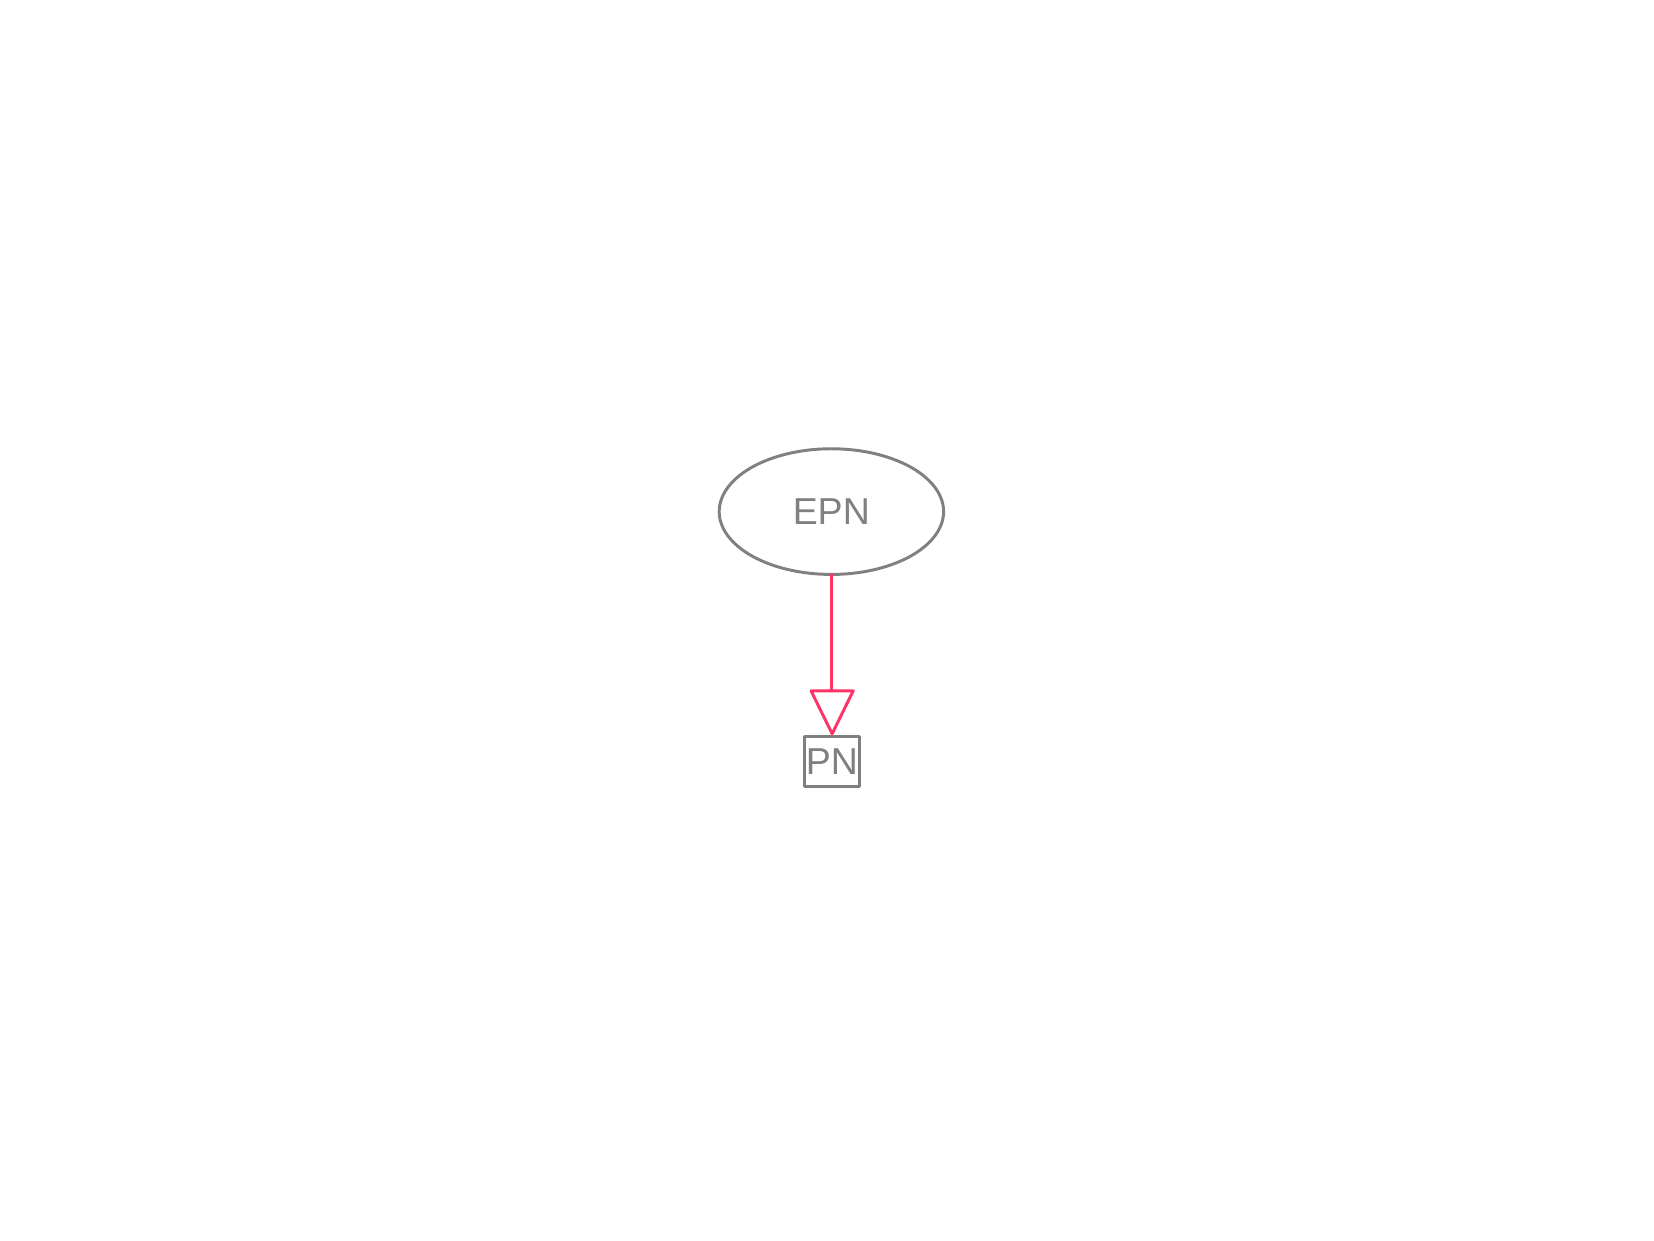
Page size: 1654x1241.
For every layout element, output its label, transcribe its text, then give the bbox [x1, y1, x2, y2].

text_box EPN [719, 448, 944, 575]
text_box PN [804, 736, 860, 787]
text_box [811, 690, 854, 734]
